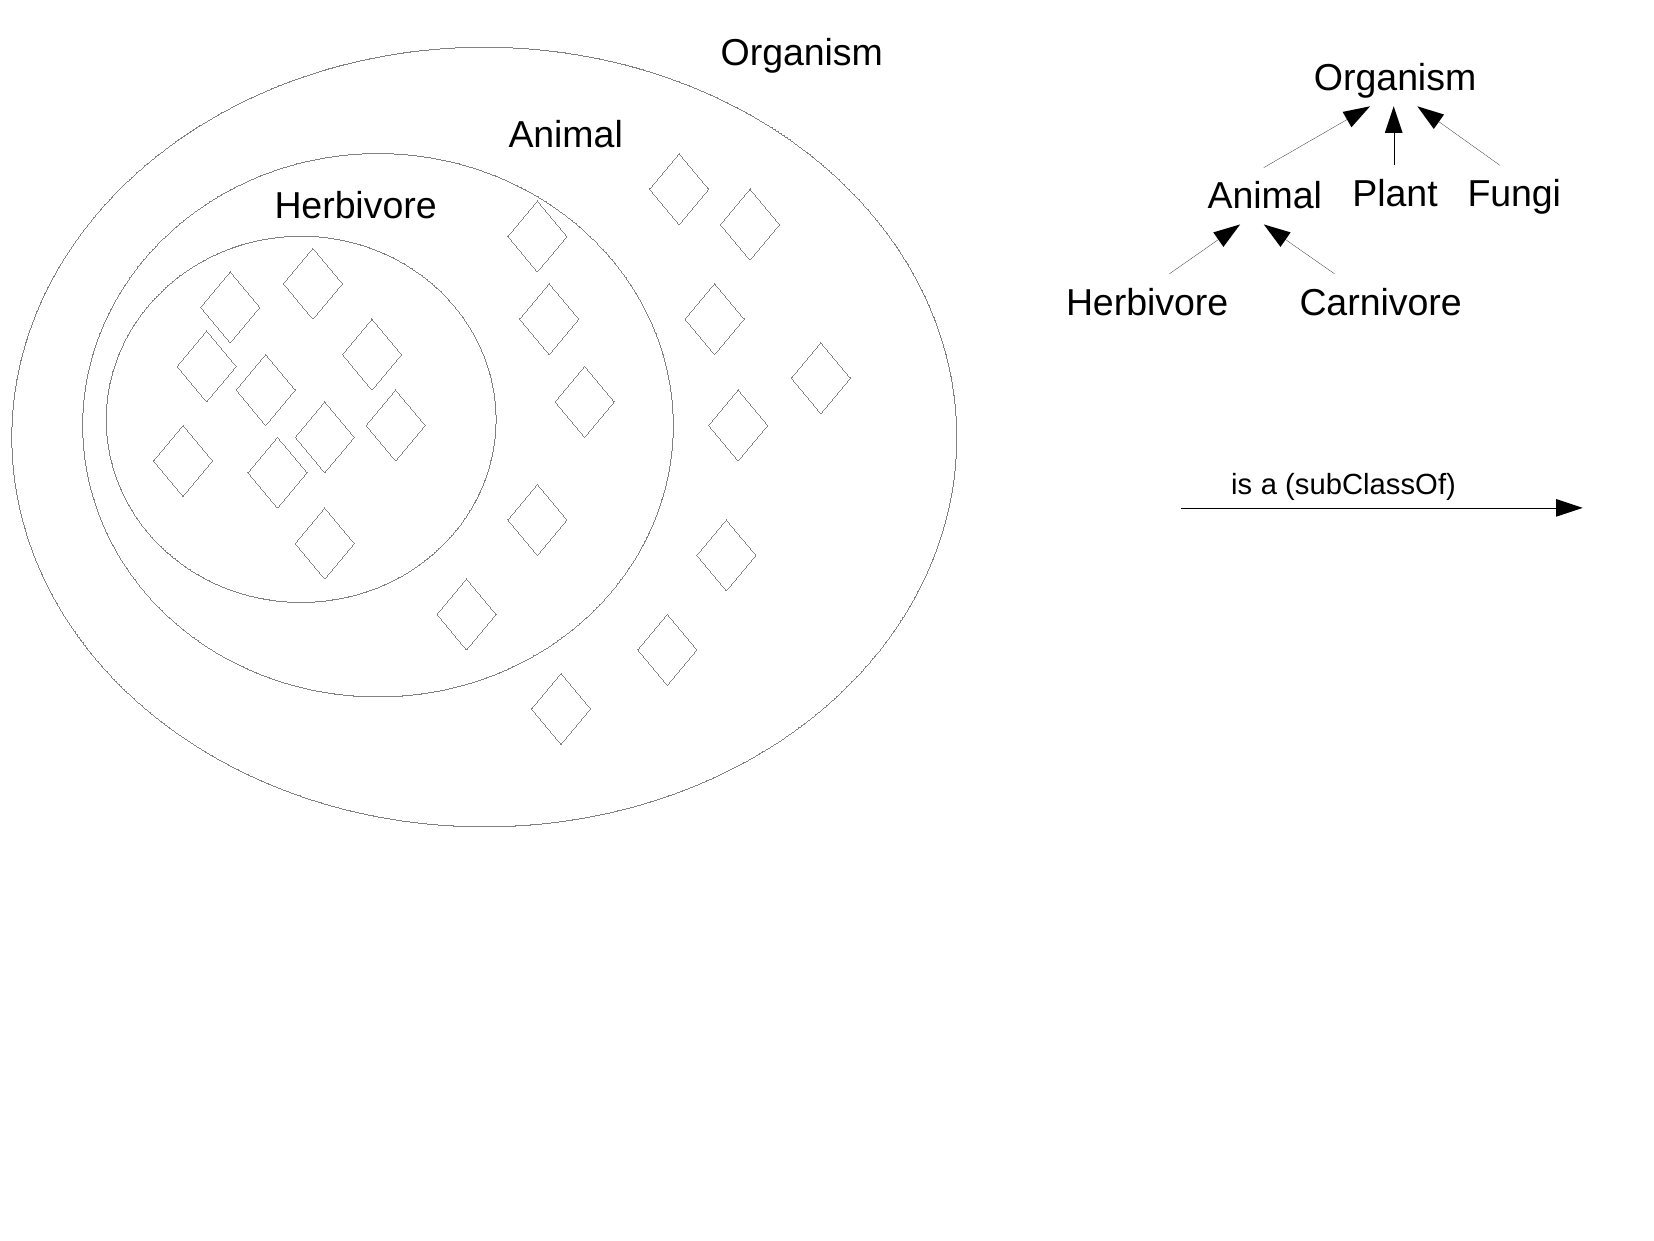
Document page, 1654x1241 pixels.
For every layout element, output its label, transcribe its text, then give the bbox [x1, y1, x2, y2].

text_box is a (subClassOf) [1216, 460, 1472, 509]
text_box Herbivore [259, 177, 452, 234]
text_box Herbivore [1051, 273, 1243, 331]
text_box Animal [493, 106, 638, 164]
text_box Carnivore [1284, 273, 1477, 331]
text_box Fungi [1452, 165, 1639, 223]
text_box Plant [1337, 165, 1452, 223]
text_box Organism [1299, 49, 1492, 107]
text_box Organism [705, 23, 898, 81]
text_box Animal [1192, 167, 1337, 225]
